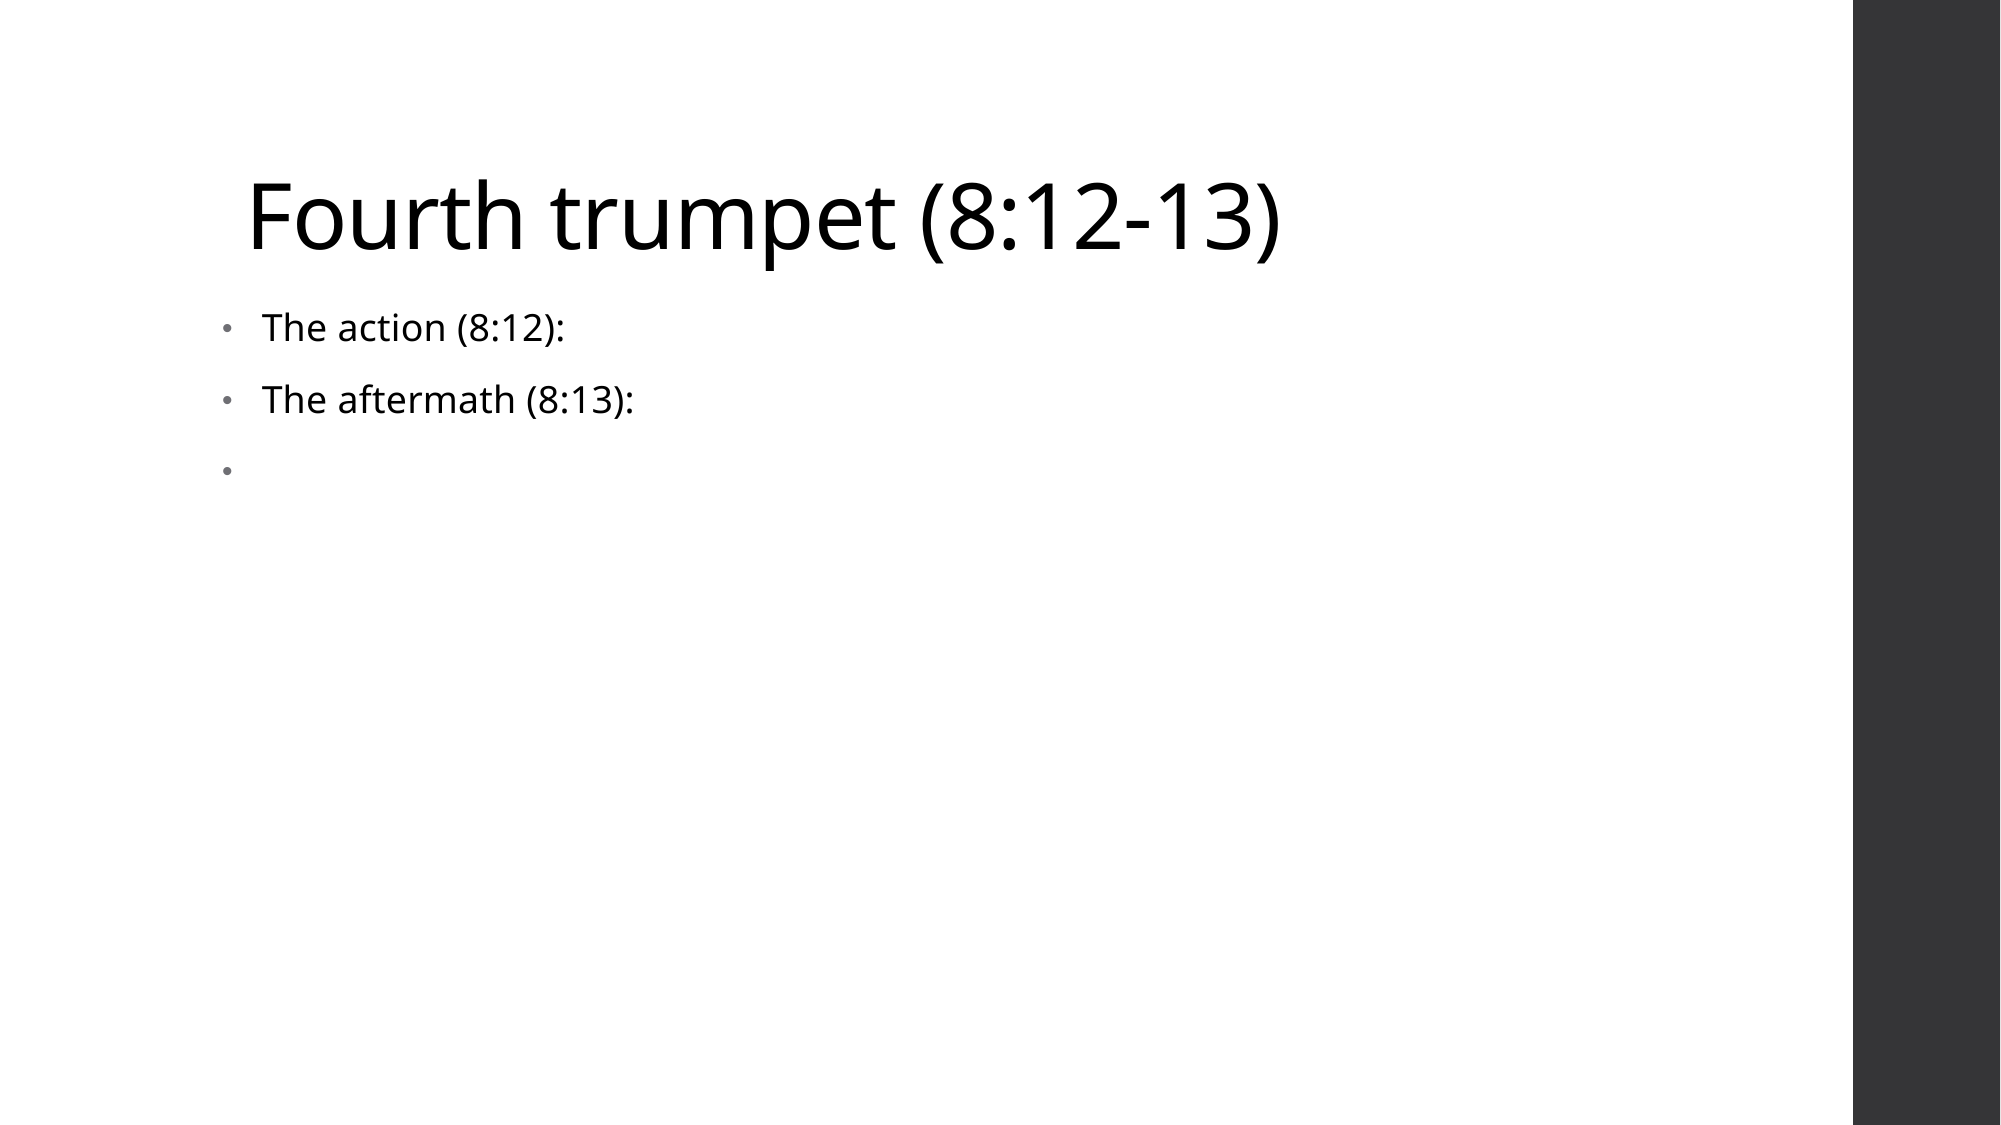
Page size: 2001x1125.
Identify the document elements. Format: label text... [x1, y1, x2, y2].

title Fourth trumpet (8:12-13) [206, 60, 1797, 278]
list The action (8:12): The aftermath (8:13): [206, 299, 1617, 1014]
